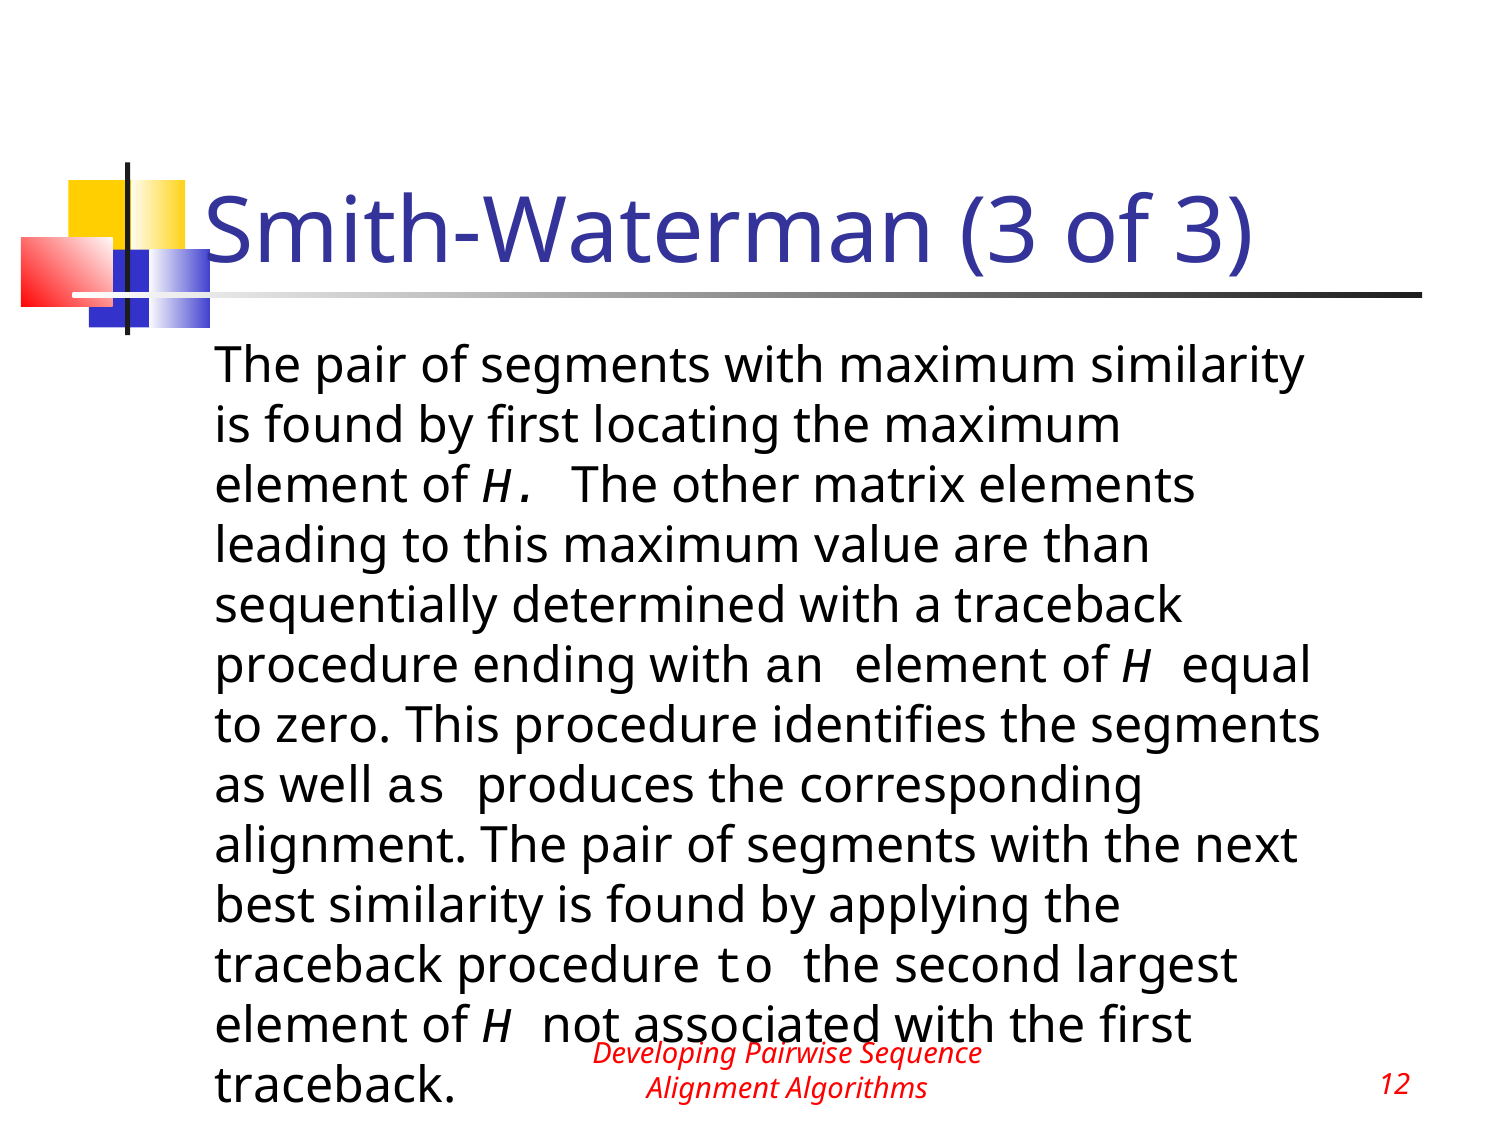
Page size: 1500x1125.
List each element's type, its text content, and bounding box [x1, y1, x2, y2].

text_box <number> [1338, 1037, 1426, 1113]
text_box The pair of segments with maximum similarity is found by first locating the maximum element of H. The other matrix elements leading to this maximum value are than sequentially determined with a traceback procedure ending with an element of H equal to zero. This procedure identifies the segments as well as produces the corresponding alignment. The pair of segments with the next best similarity is found by applying the traceback procedure to the second largest element of H not associated with the first traceback. [124, 324, 1338, 1121]
title Smith-Waterman (3 of 3) [188, 101, 1468, 289]
